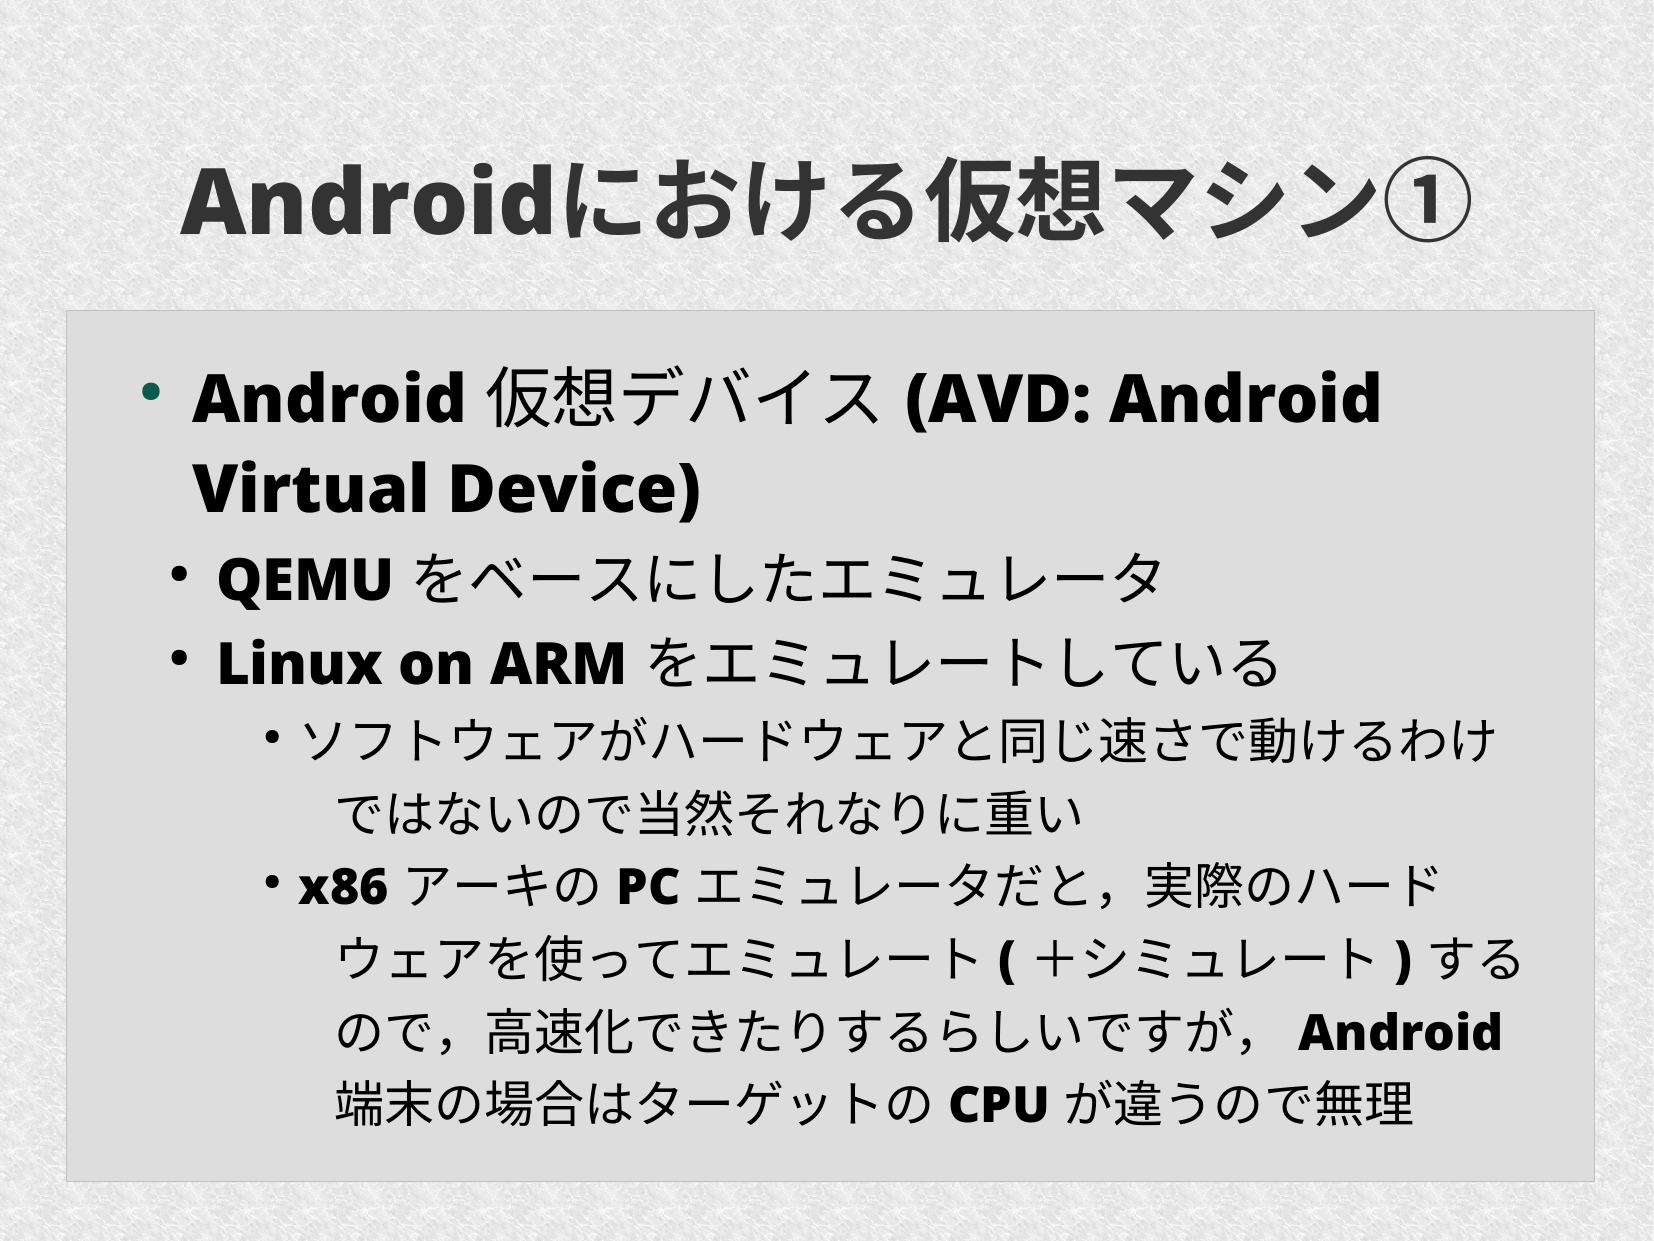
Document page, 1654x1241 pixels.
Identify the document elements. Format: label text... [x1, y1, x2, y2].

title Androidにおける仮想マシン① [121, 98, 1534, 291]
picture [0, 0, 1654, 1241]
list Android仮想デバイス(AVD: Android Virtual Device) QEMUをベースにしたエミュレータ Linux on ARMをエミュレートしている ソフトウェアがハードウェアと同じ速さで動けるわけではないので当然それなりに重い x86アーキのPCエミュレータだと，実際のハードウェアを使ってエミュレート(＋シミュレート)するので，高速化できたりするらしいですが，Android端末の場合はターゲットのCPUが違うので無理 [121, 344, 1534, 1180]
